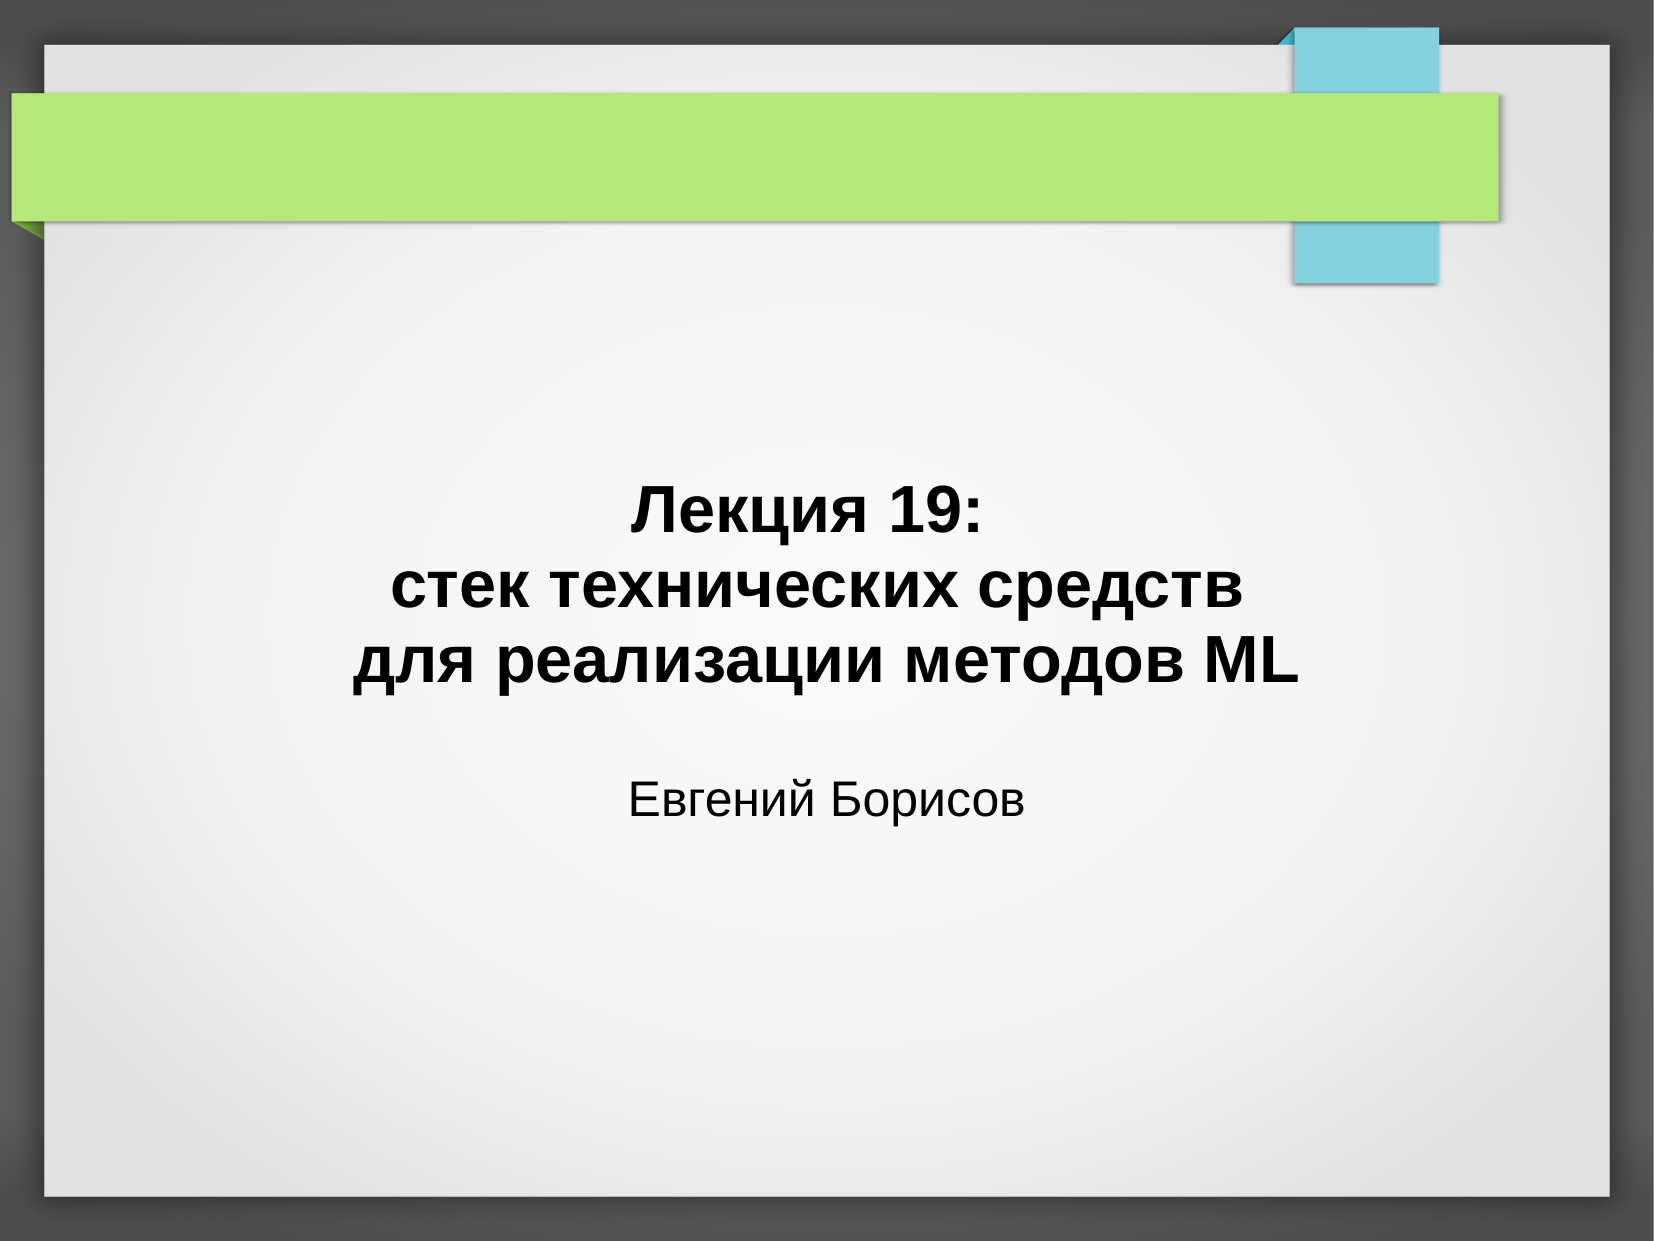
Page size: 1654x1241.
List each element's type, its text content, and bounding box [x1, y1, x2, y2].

picture [0, 0, 1654, 1241]
subtitle Лекция 19: стек технических средств для реализации методов ML Евгений Борисов [82, 290, 1571, 1010]
